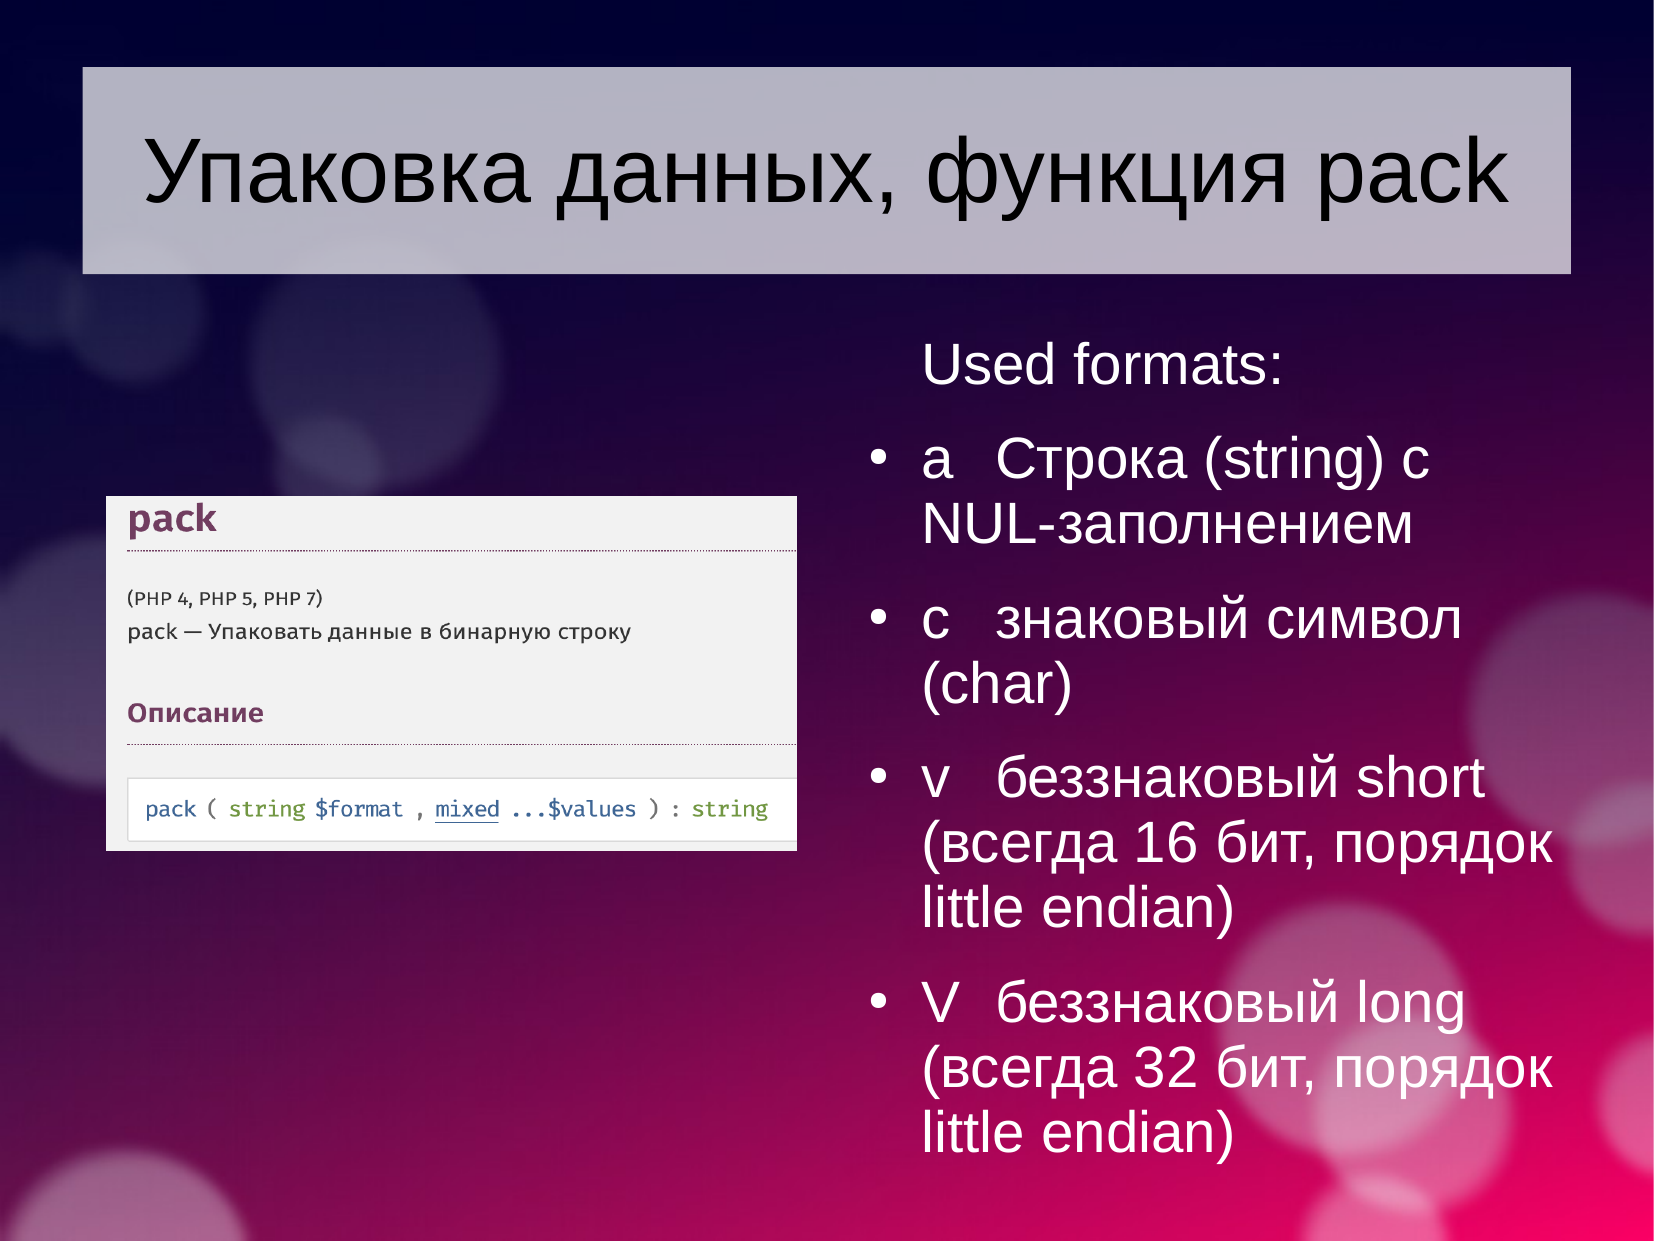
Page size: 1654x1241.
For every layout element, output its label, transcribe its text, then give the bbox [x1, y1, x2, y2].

title Упаковка данных, функция pack [82, 67, 1571, 275]
picture [0, 0, 1654, 1241]
list Used formats: a Строка (string) с NUL-заполнением c знаковый символ (char) v беззнаковый short (всегда 16 бит, порядок little endian) V беззнаковый long (всегда 32 бит, порядок little endian) [850, 331, 1571, 1099]
